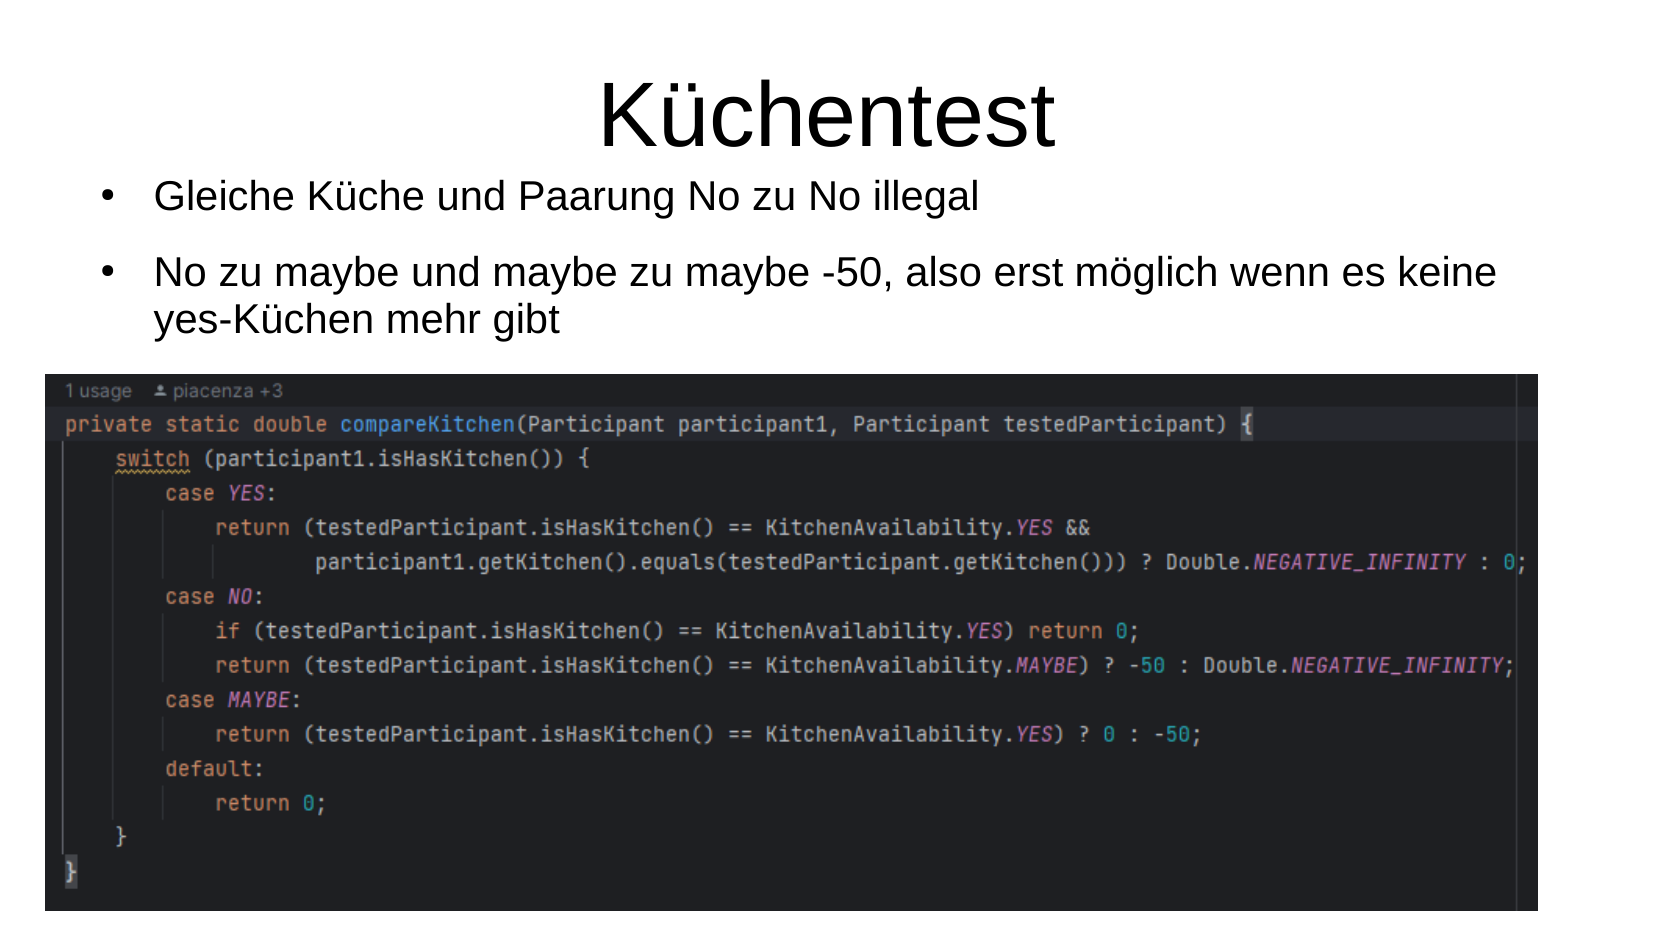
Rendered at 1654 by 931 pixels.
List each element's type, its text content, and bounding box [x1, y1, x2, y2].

list Gleiche Küche und Paarung No zu No illegal No zu maybe und maybe zu maybe -50, also erst möglich wenn es keine yes-Küchen mehr gibt [82, 173, 1571, 713]
picture [45, 374, 1538, 911]
title Küchentest [82, 37, 1571, 173]
